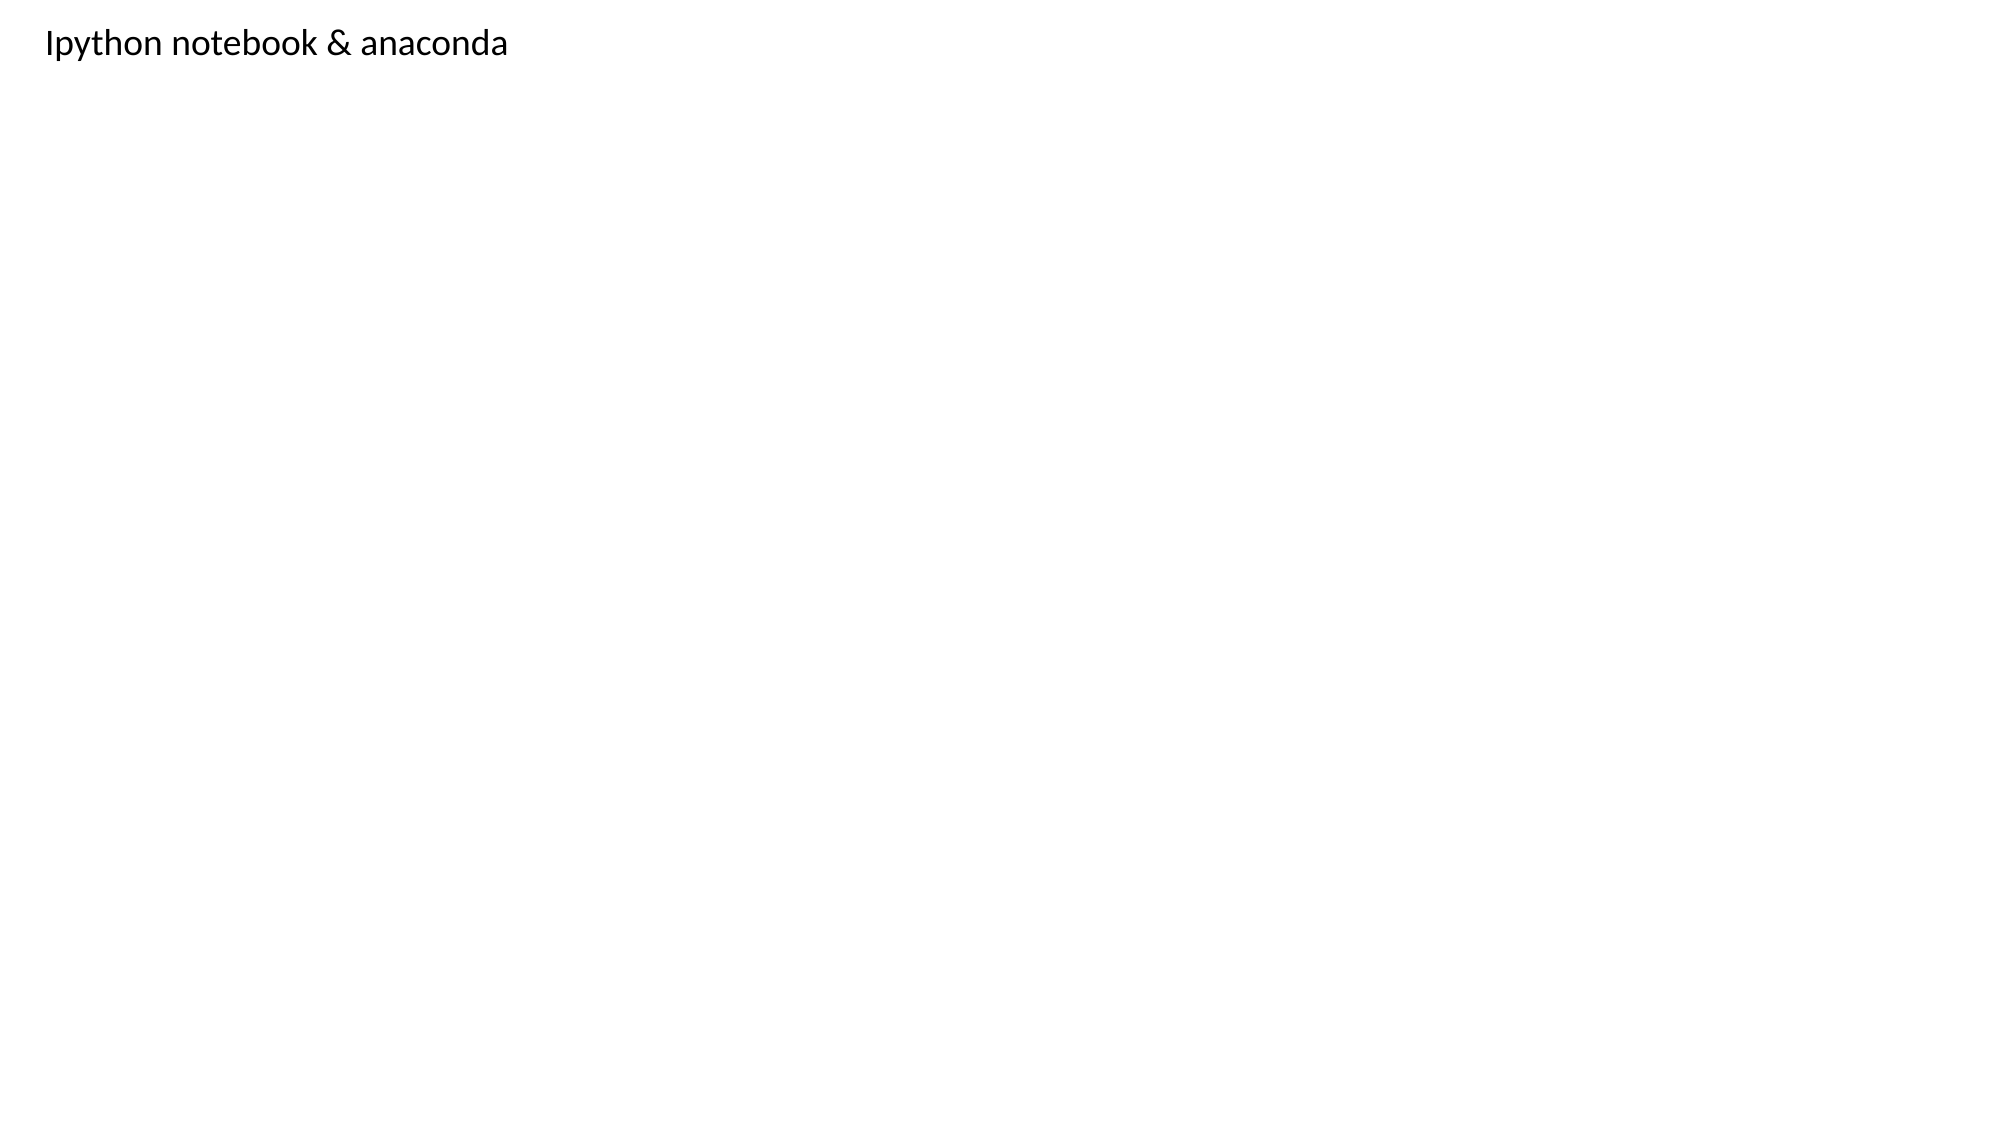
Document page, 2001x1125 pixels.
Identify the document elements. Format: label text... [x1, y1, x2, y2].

title Ipython notebook & anaconda [45, 15, 1771, 76]
